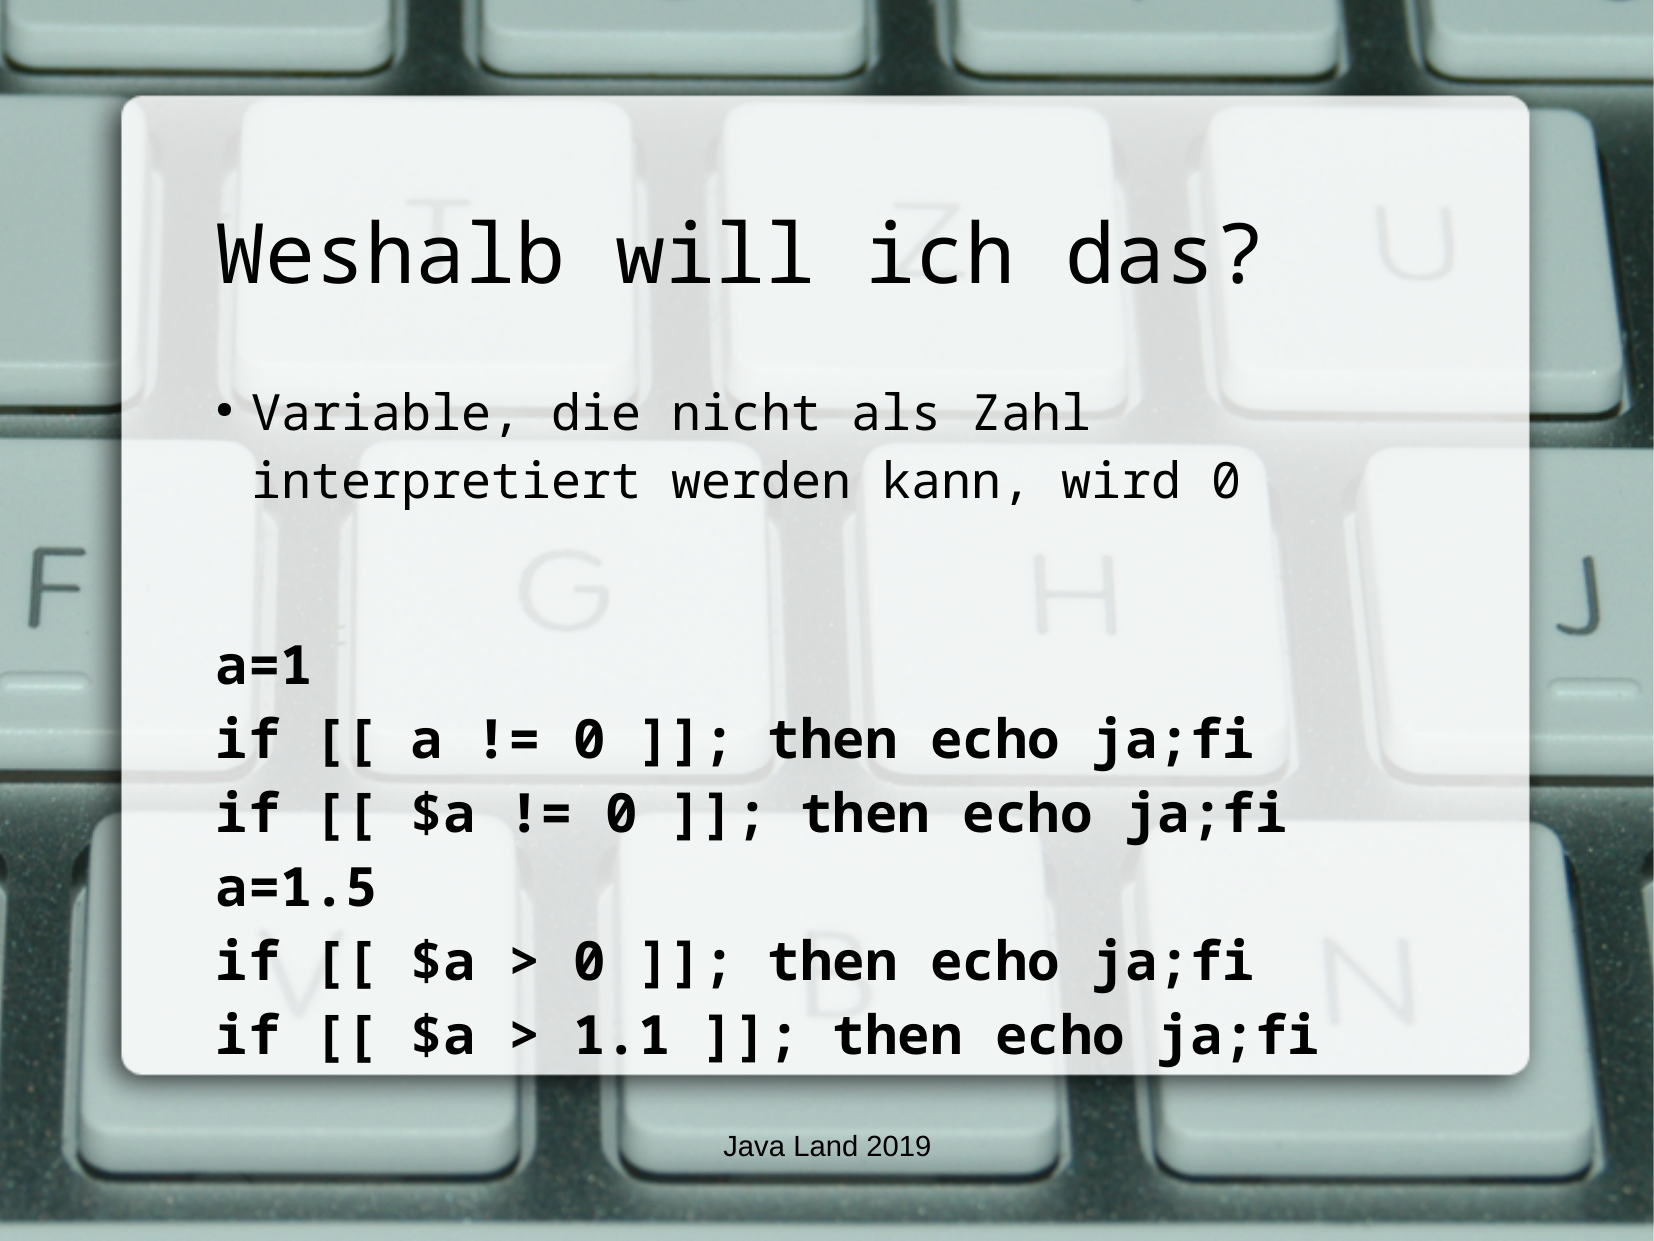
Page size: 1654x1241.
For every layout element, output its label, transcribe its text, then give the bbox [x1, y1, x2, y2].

text_box Weshalb will ich das? Variable, die nicht als Zahl interpretiert werden kann, wird 0 a=1 if [[ a != 0 ]]; then echo ja;fi if [[ $a != 0 ]]; then echo ja;fi a=1.5 if [[ $a > 0 ]]; then echo ja;fi if [[ $a > 1.1 ]]; then echo ja;fi [215, 194, 1426, 974]
picture [0, 0, 1654, 1241]
title [280, 170, 1436, 934]
